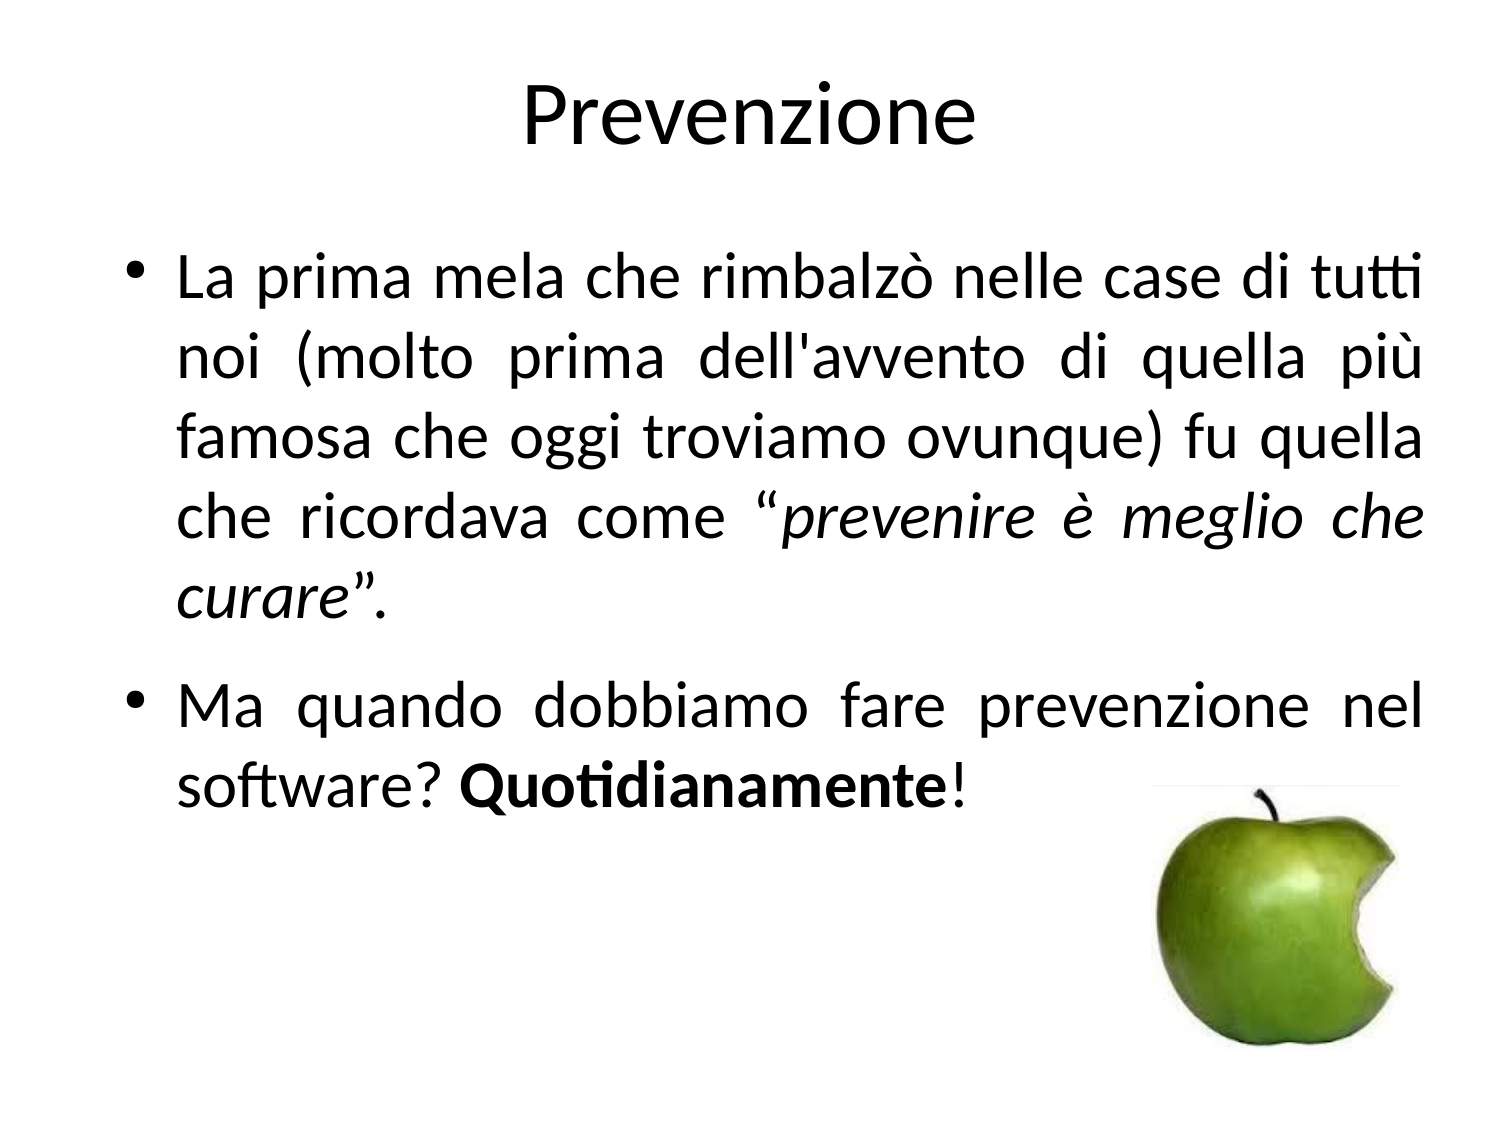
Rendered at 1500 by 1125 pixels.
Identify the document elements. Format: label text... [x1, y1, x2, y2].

picture [1151, 785, 1399, 1052]
title Prevenzione [75, 45, 1425, 233]
list La prima mela che rimbalzò nelle case di tutti noi (molto prima dell'avvento di quella più famosa che oggi troviamo ovunque) fu quella che ricordava come “prevenire è meglio che curare”. Ma quando dobbiamo fare prevenzione nel software? Quotidianamente! [91, 224, 1441, 1074]
